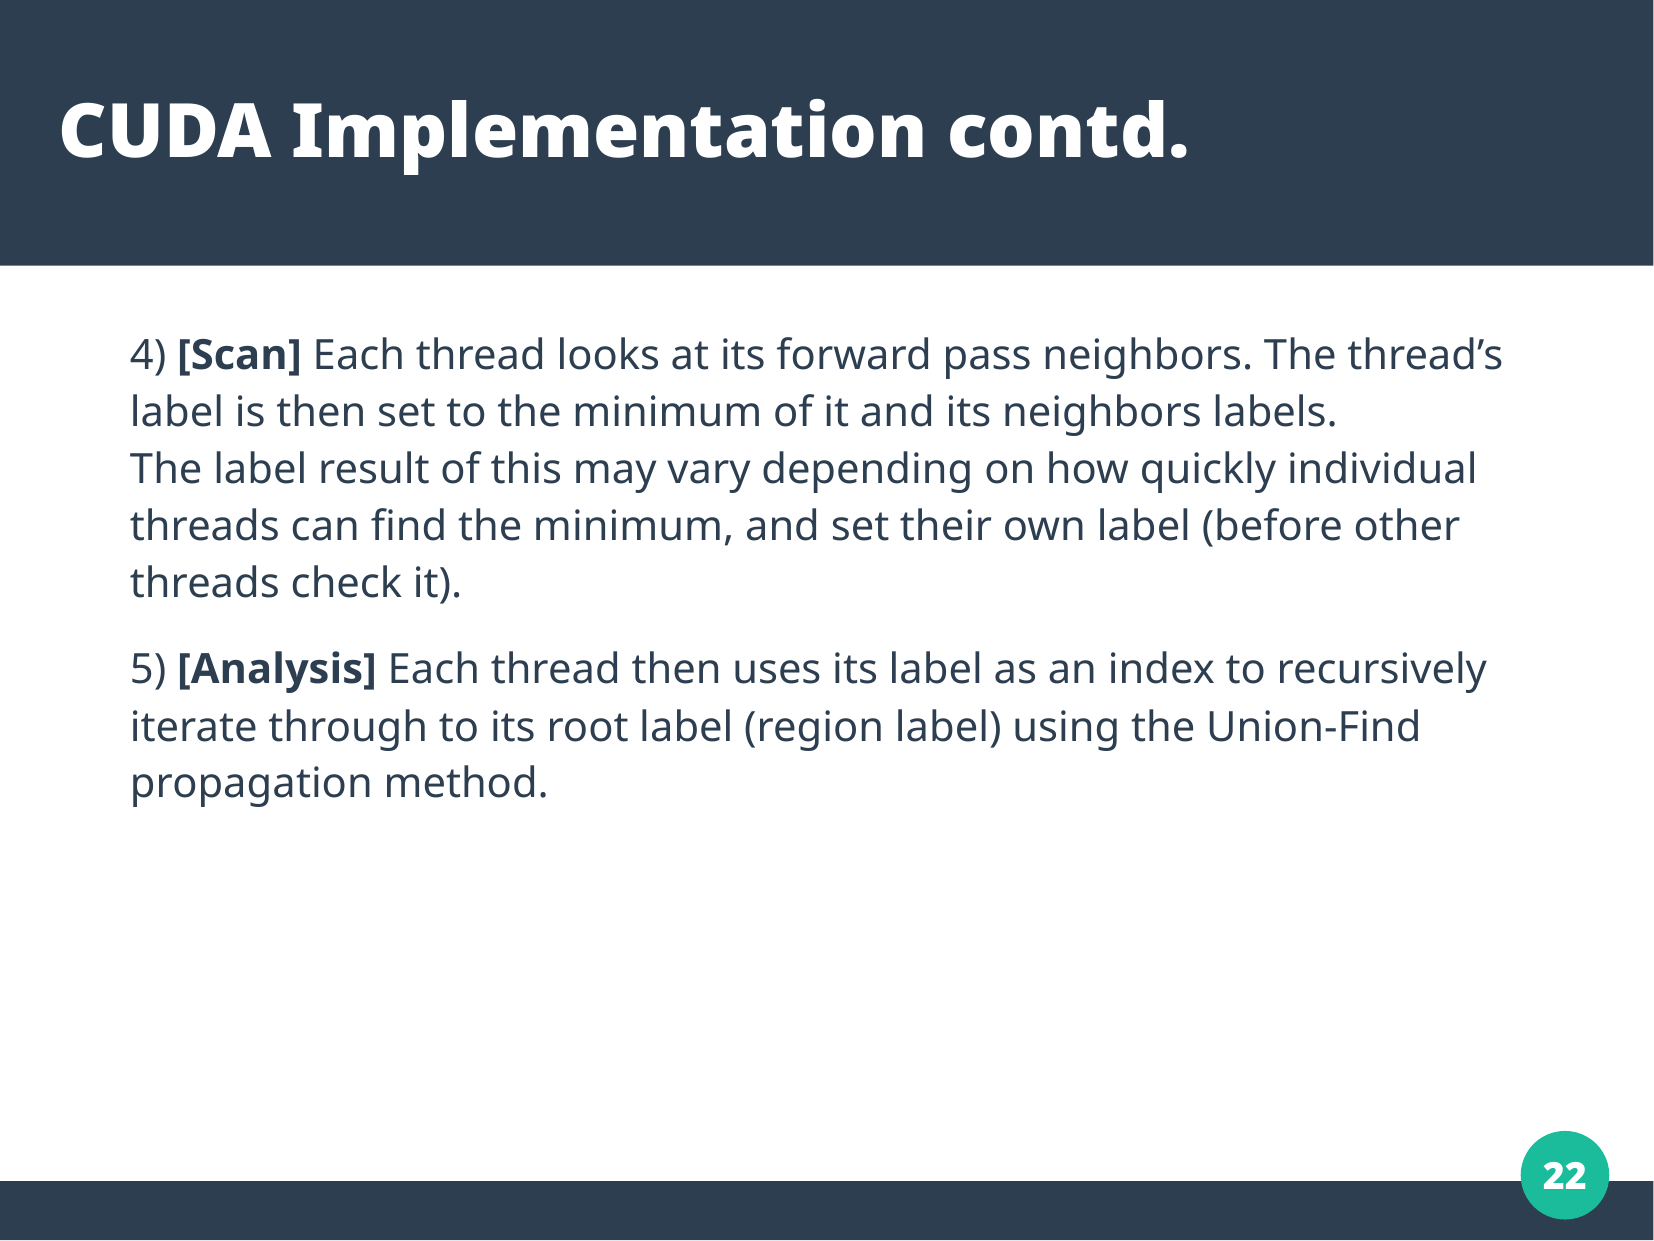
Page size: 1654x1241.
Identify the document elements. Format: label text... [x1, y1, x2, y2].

list 4) [Scan] Each thread looks at its forward pass neighbors. The thread’s label is then set to the minimum of it and its neighbors labels. The label result of this may vary depending on how quickly individual threads can find the minimum, and set their own label (before other threads check it). 5) [Analysis] Each thread then uses its label as an index to recursively iterate through to its root label (region label) using the Union-Find propagation method. [59, 324, 1595, 1152]
title CUDA Implementation contd. [59, 49, 1595, 207]
